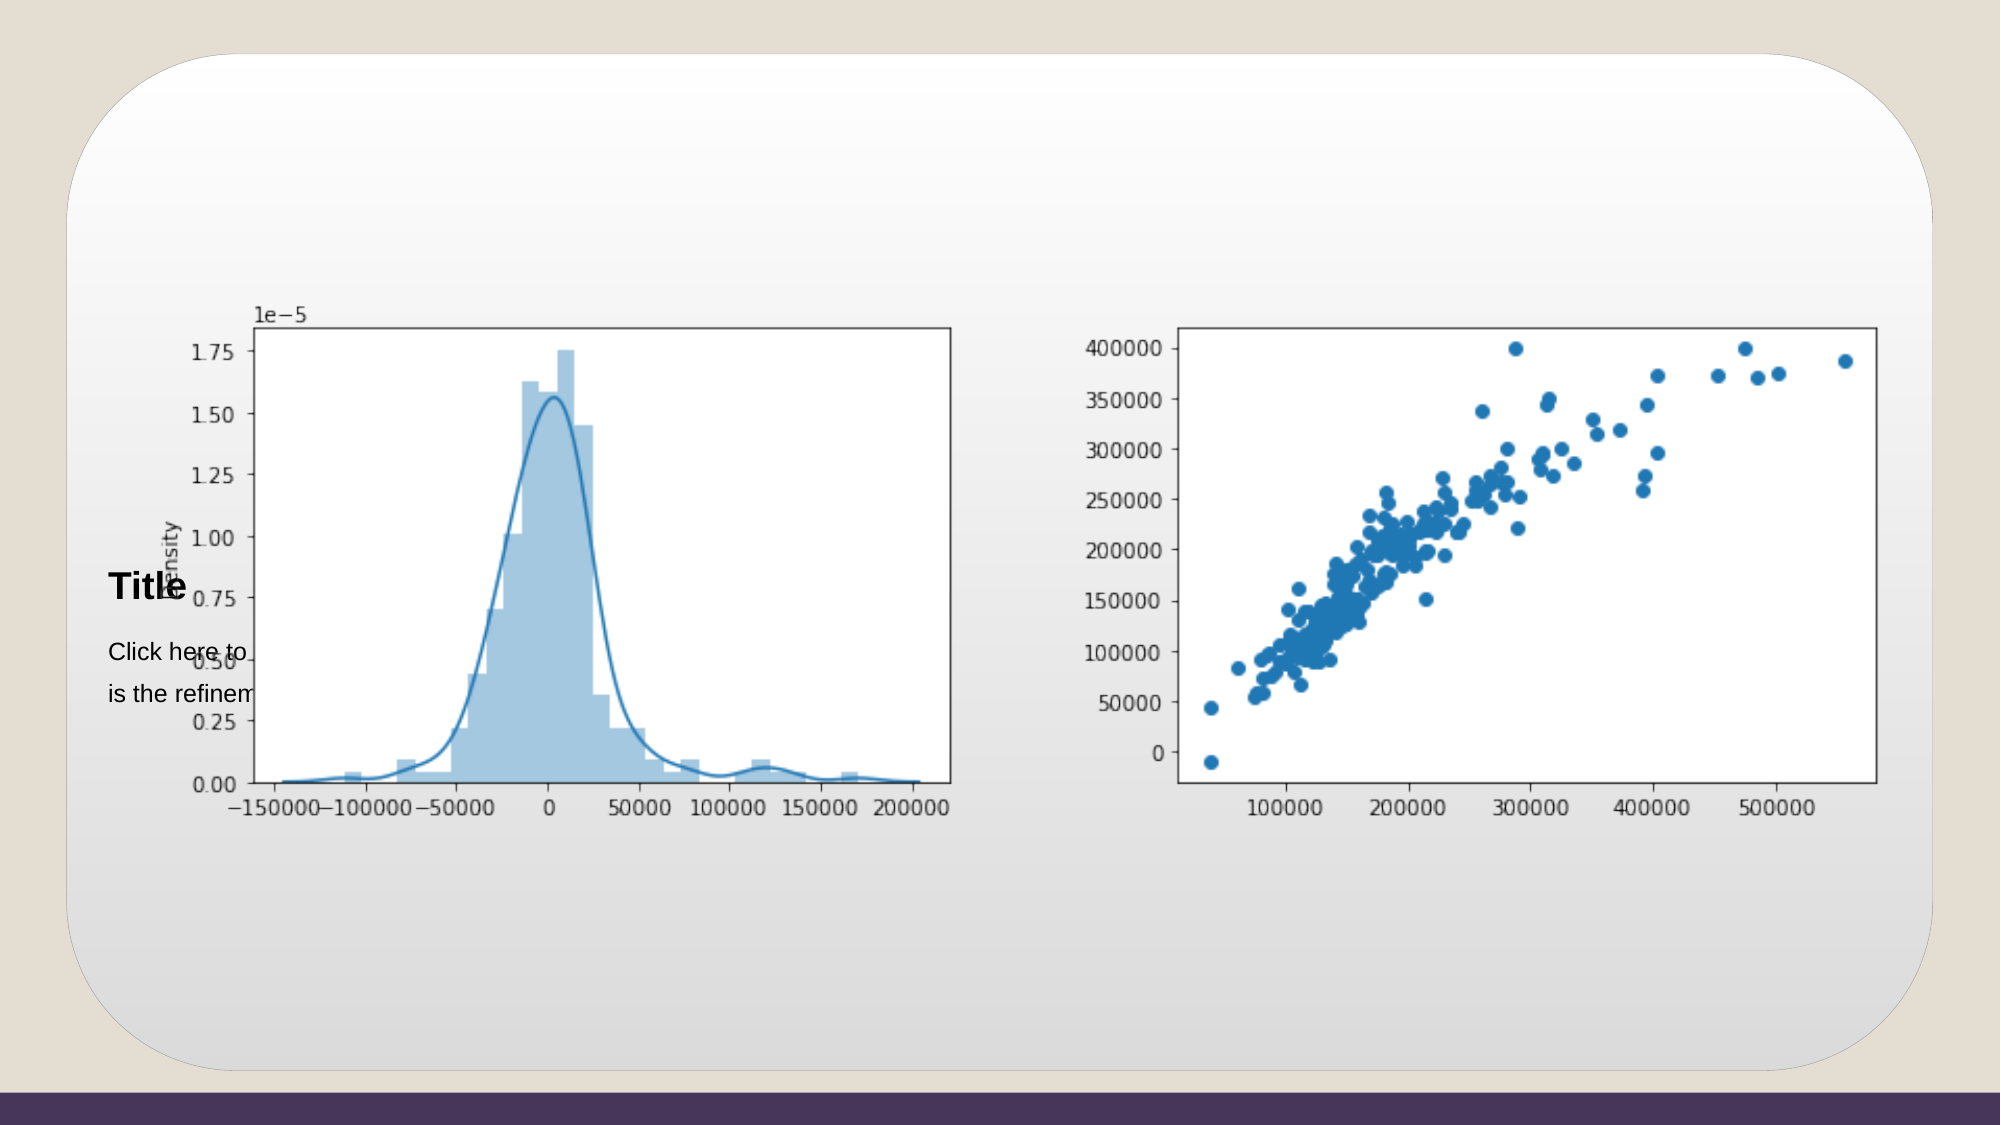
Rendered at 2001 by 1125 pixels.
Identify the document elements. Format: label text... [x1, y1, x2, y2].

picture [1069, 315, 1891, 833]
picture [147, 292, 967, 833]
text_box Click here to add the text, the text is the refinement of your thought [93, 616, 147, 715]
text_box Title [93, 553, 147, 615]
text_box [0, 1092, 2000, 1125]
